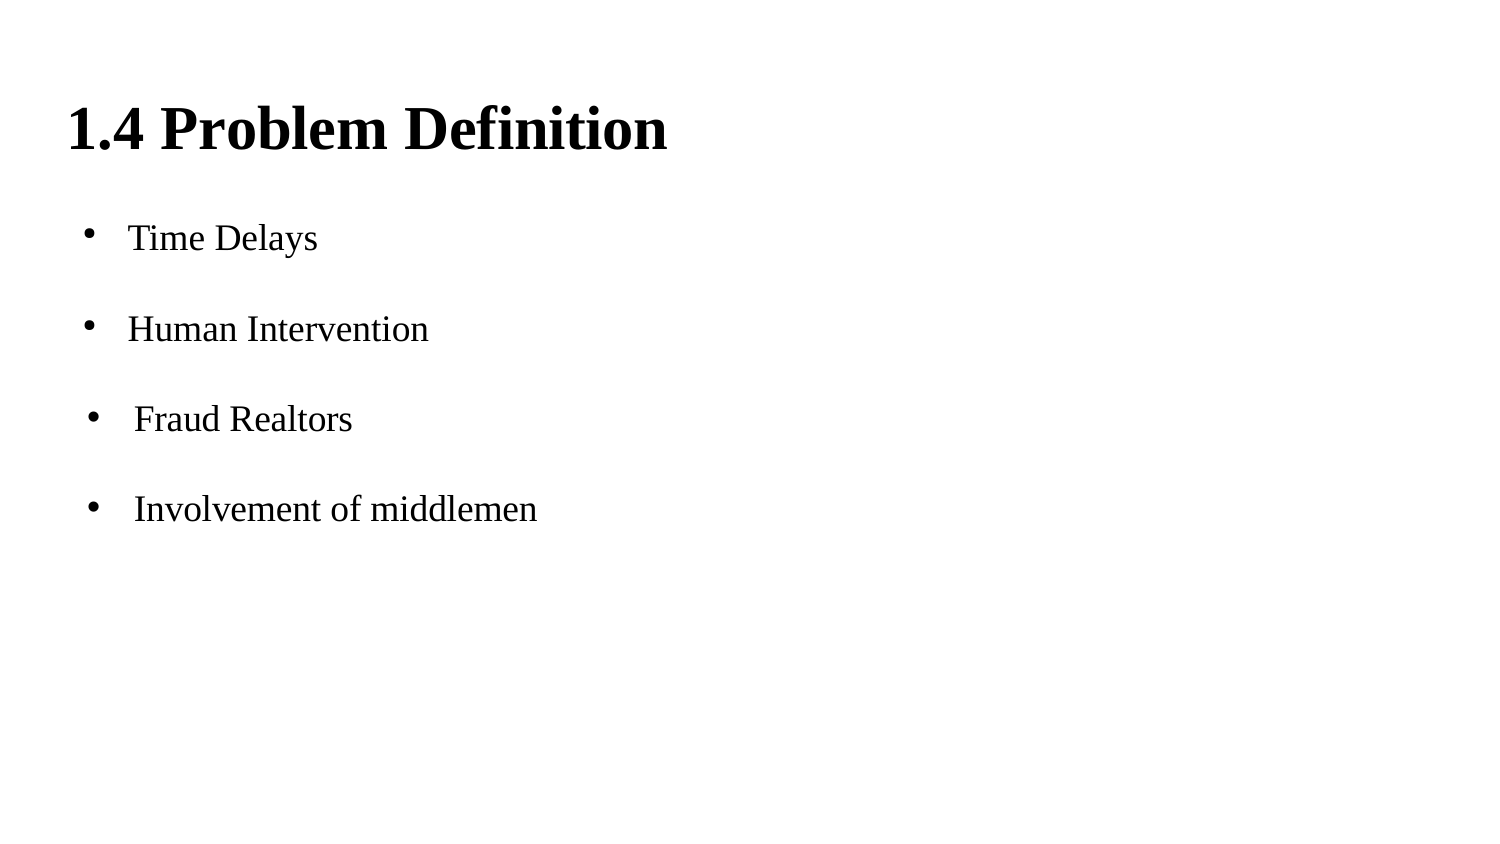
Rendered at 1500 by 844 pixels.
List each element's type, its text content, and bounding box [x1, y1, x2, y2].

title 1.4 Problem Definition [64, 84, 673, 164]
text_box Time Delays Human Intervention Fraud Realtors Involvement of middlemen [82, 210, 1492, 620]
